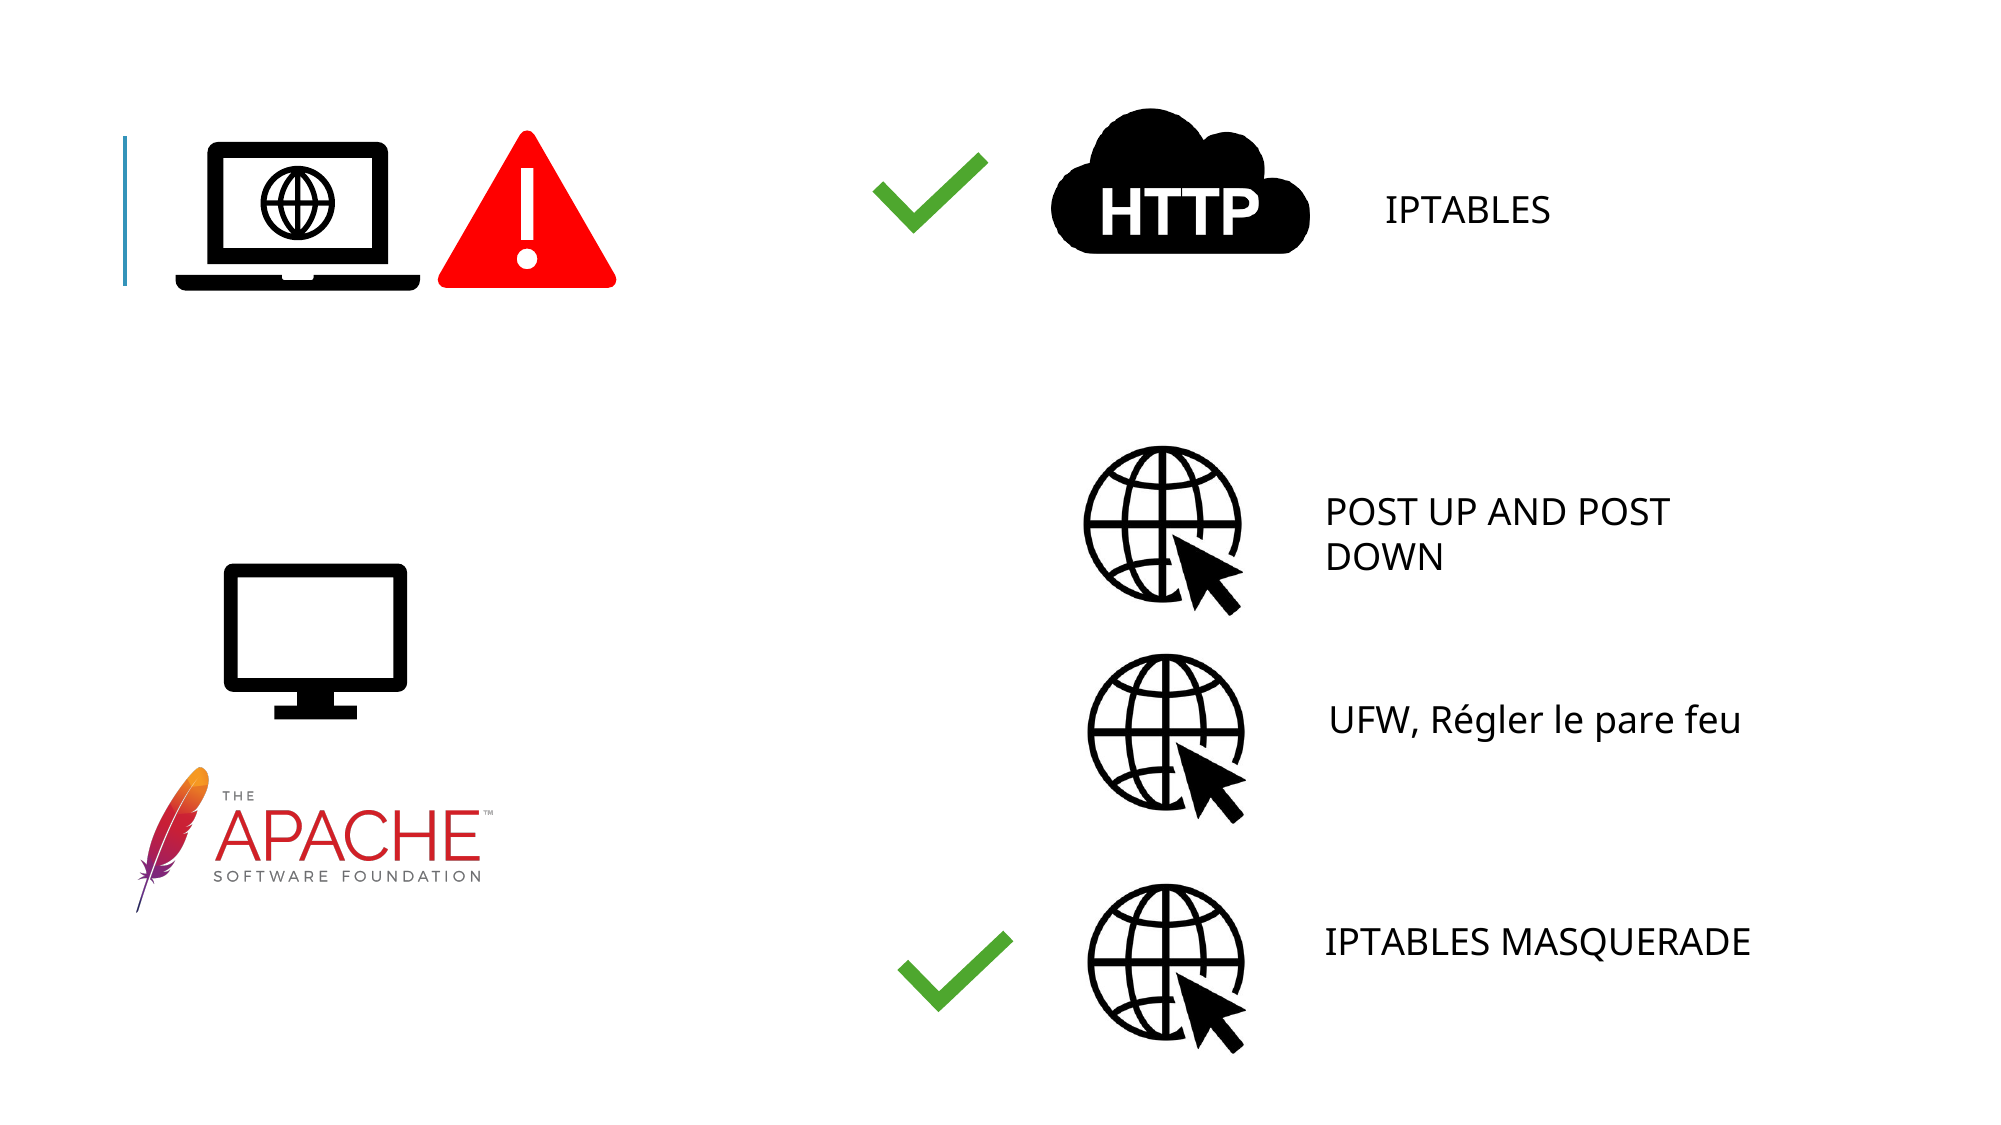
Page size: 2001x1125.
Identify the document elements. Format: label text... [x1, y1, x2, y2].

picture [1055, 857, 1278, 1080]
text_box IPTABLES [1370, 178, 1601, 240]
picture [1051, 419, 1278, 850]
picture [116, 530, 515, 938]
picture [894, 910, 1017, 1032]
picture [1051, 108, 1310, 254]
picture [168, 87, 628, 346]
text_box IPTABLES MASQUERADE [1309, 910, 1808, 972]
text_box POST UP AND POST DOWN [1309, 480, 1808, 541]
text_box UFW, Régler le pare feu [1313, 688, 1812, 749]
picture [869, 131, 992, 254]
